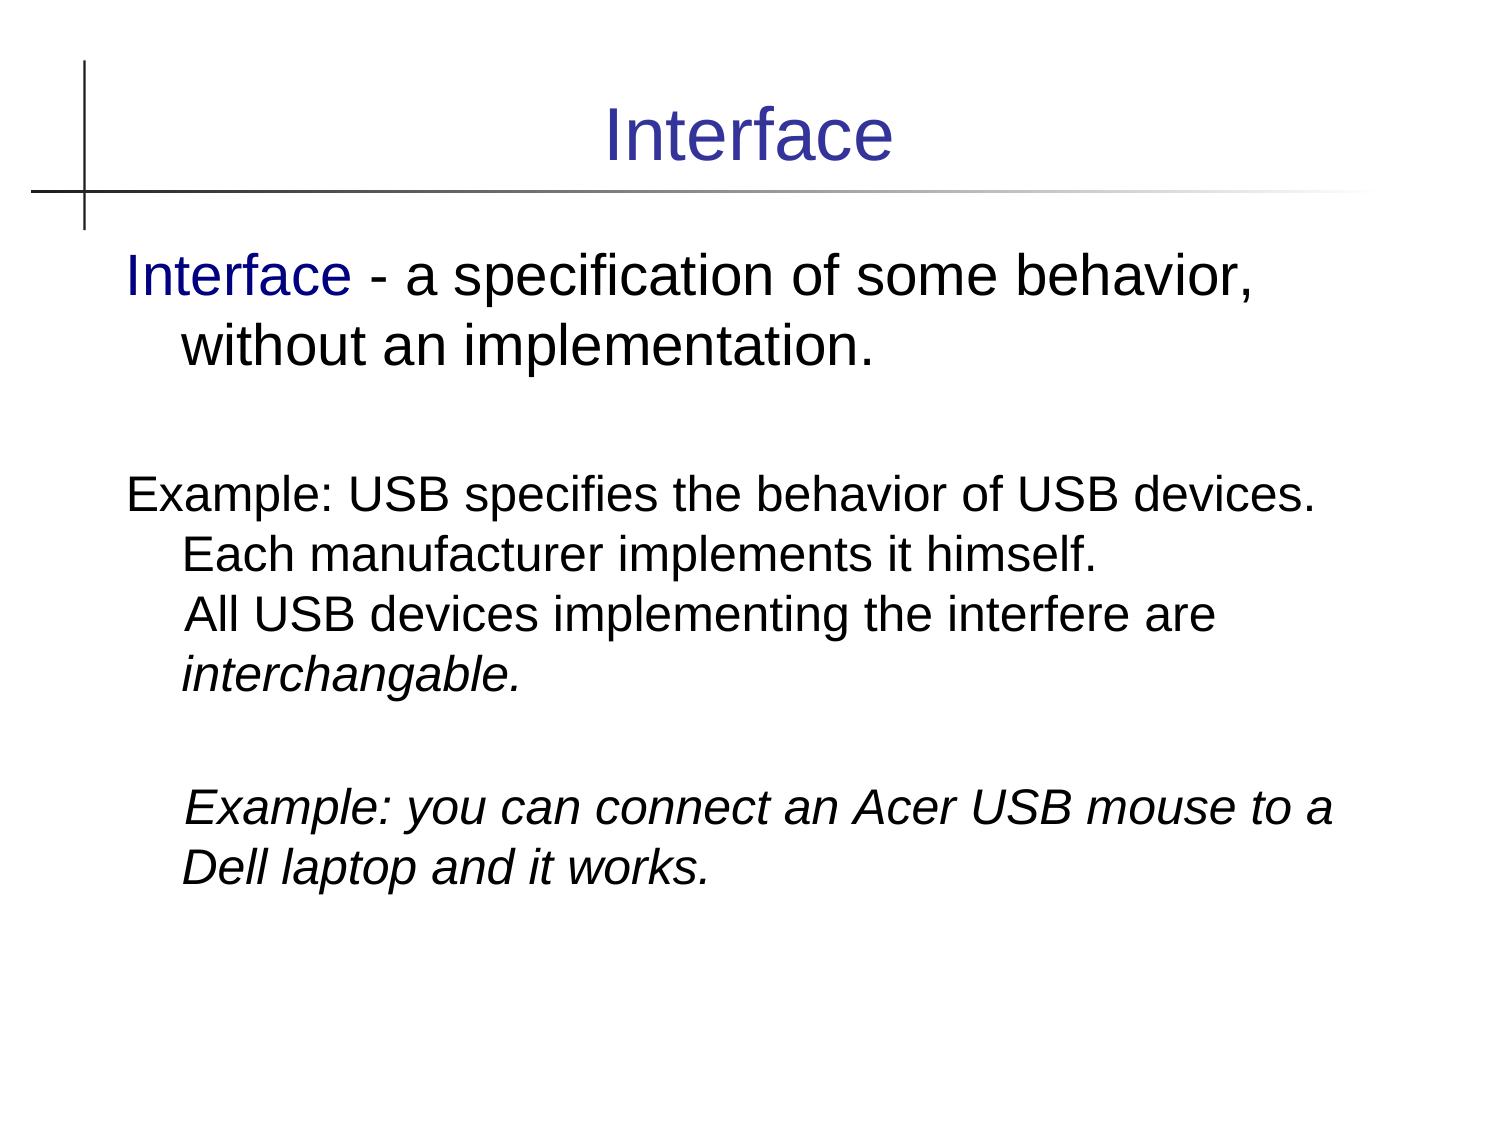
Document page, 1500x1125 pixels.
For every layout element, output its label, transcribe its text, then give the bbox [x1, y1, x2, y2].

list Interface - a specification of some behavior, without an implementation. Example: USB specifies the behavior of USB devices. Each manufacturer implements it himself. All USB devices implementing the interfere are interchangable. Example: you can connect an Acer USB mouse to a Dell laptop and it works. [110, 229, 1410, 961]
title Interface [100, 42, 1399, 184]
